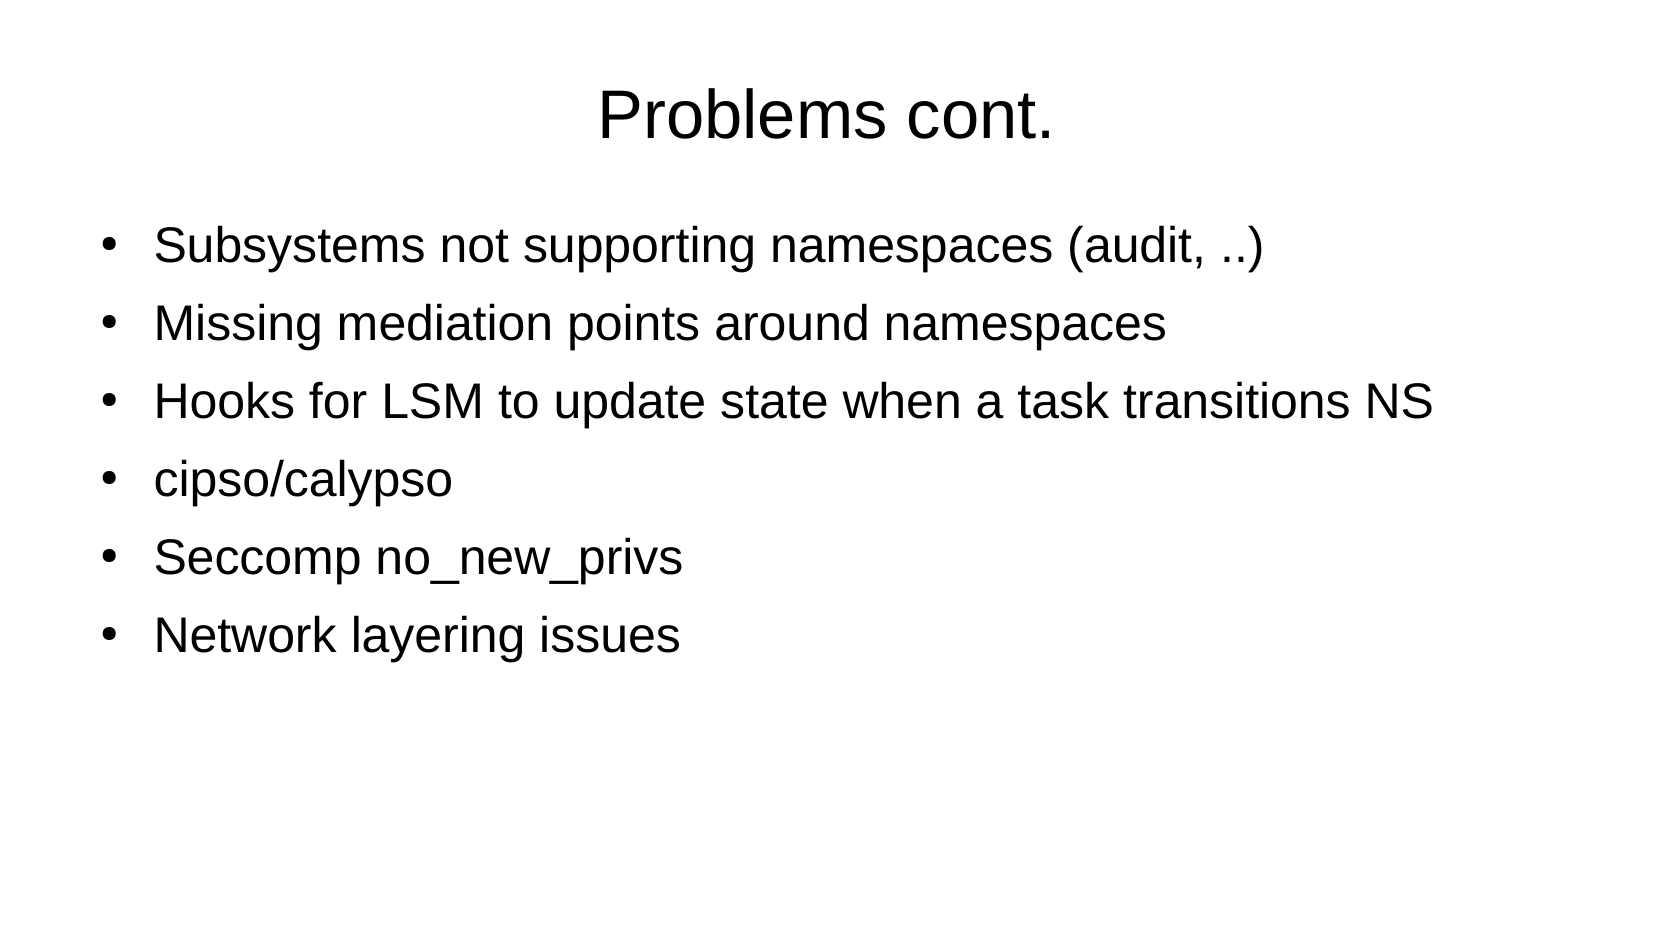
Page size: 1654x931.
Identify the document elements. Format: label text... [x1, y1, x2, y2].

list Subsystems not supporting namespaces (audit, ..) Missing mediation points around namespaces Hooks for LSM to update state when a task transitions NS cipso/calypso Seccomp no_new_privs Network layering issues [82, 217, 1571, 758]
title Problems cont. [82, 37, 1571, 193]
